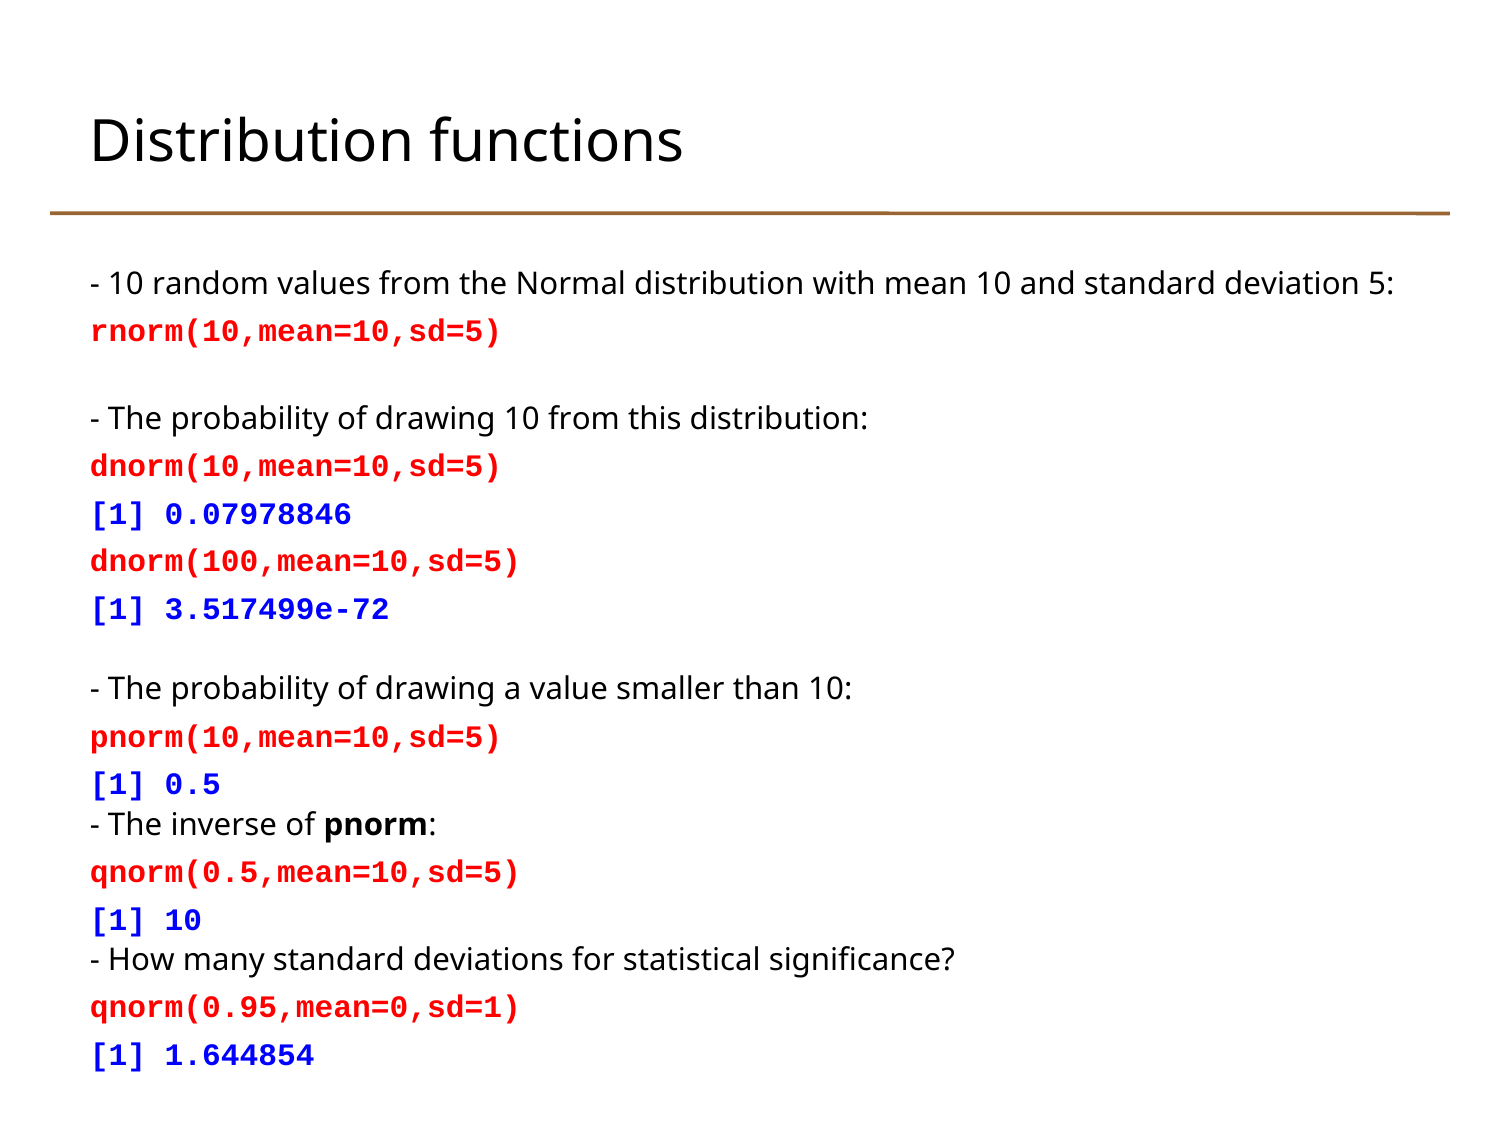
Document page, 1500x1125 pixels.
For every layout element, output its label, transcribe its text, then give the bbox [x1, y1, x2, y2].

text_box - 10 random values from the Normal distribution with mean 10 and standard deviation 5: rnorm(10,mean=10,sd=5) - The probability of drawing 10 from this distribution: dnorm(10,mean=10,sd=5) [1] 0.07978846 dnorm(100,mean=10,sd=5) [1] 3.517499e-72 - The probability of drawing a value smaller than 10: pnorm(10,mean=10,sd=5) [1] 0.5 - The inverse of pnorm: qnorm(0.5,mean=10,sd=5) [1] 10 - How many standard deviations for statistical significance? qnorm(0.95,mean=0,sd=1) [1] 1.644854 [75, 262, 1426, 1005]
text_box Distribution functions [74, 44, 1422, 231]
